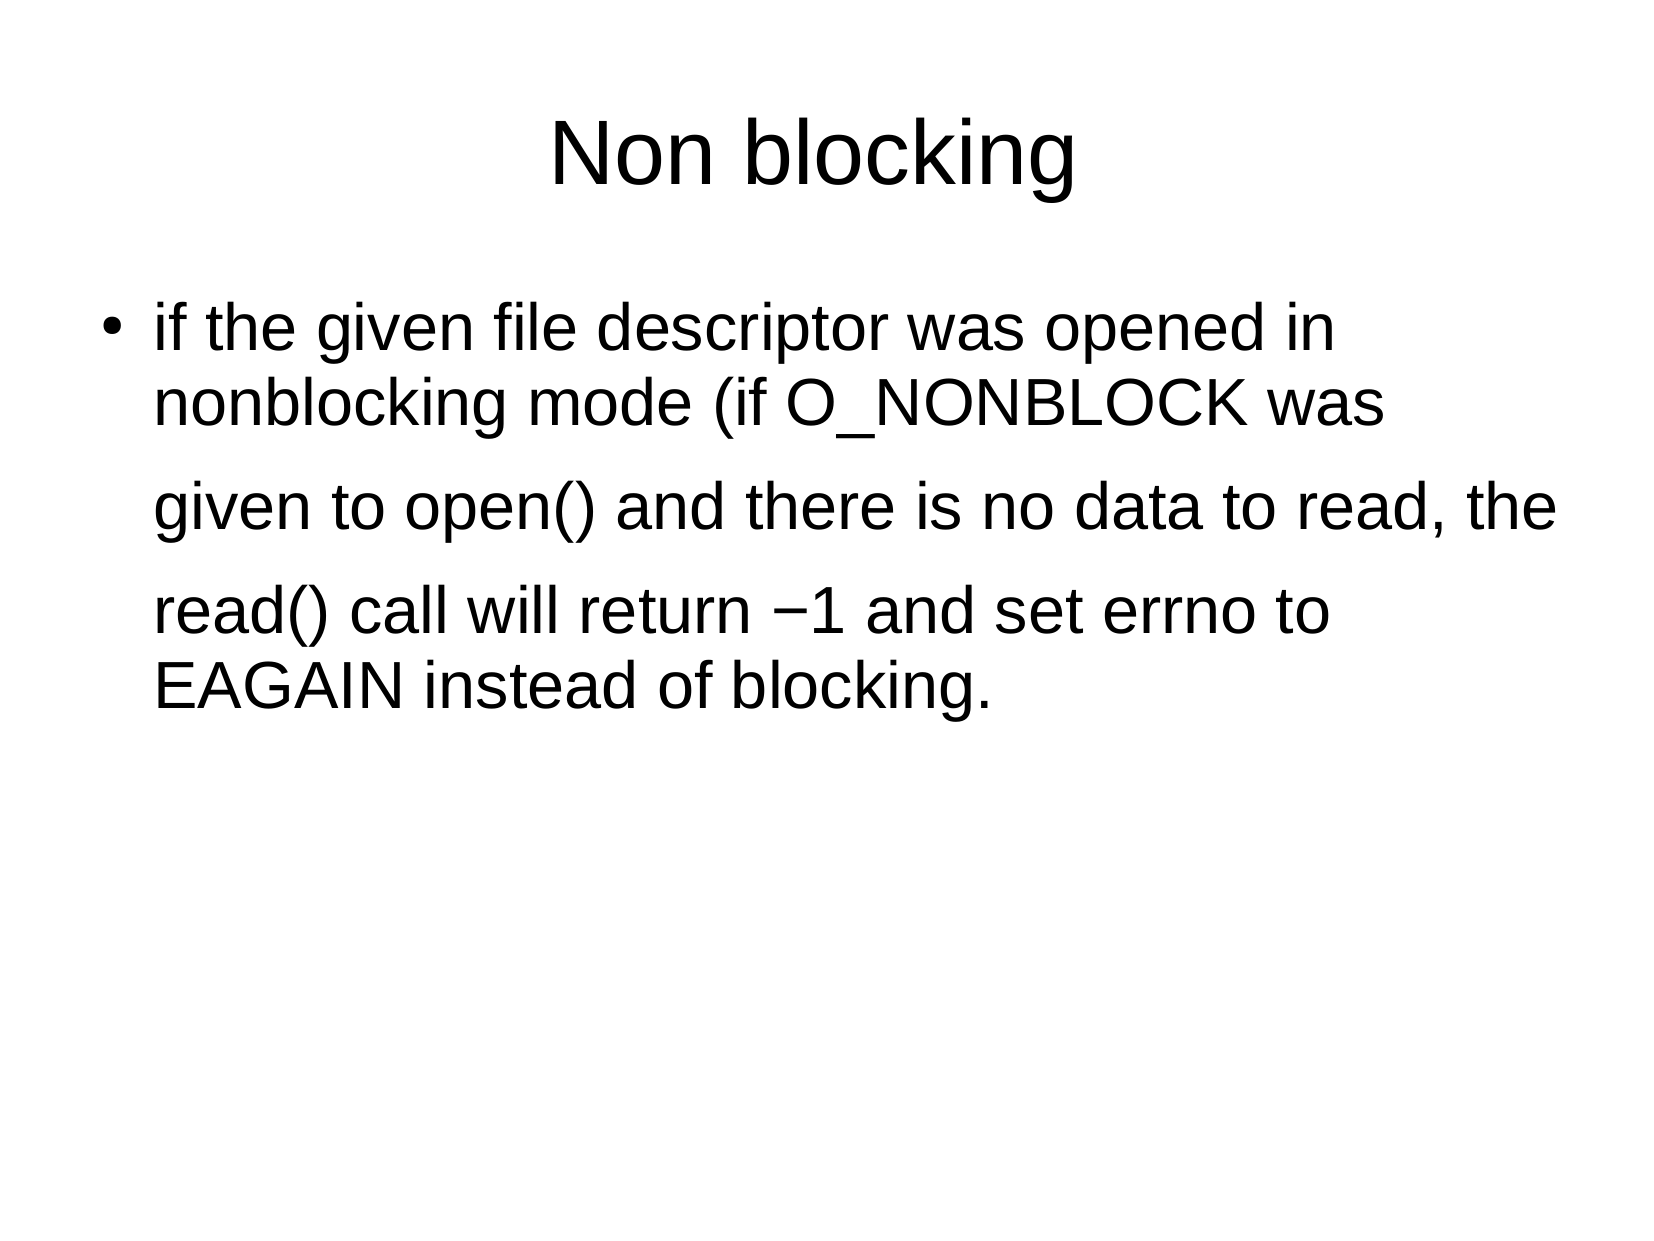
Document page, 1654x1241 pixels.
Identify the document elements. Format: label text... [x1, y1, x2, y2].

title Non blocking [82, 49, 1571, 257]
list if the given file descriptor was opened in nonblocking mode (if O_NONBLOCK was given to open() and there is no data to read, the read() call will return −1 and set errno to EAGAIN instead of blocking. [82, 290, 1571, 1010]
